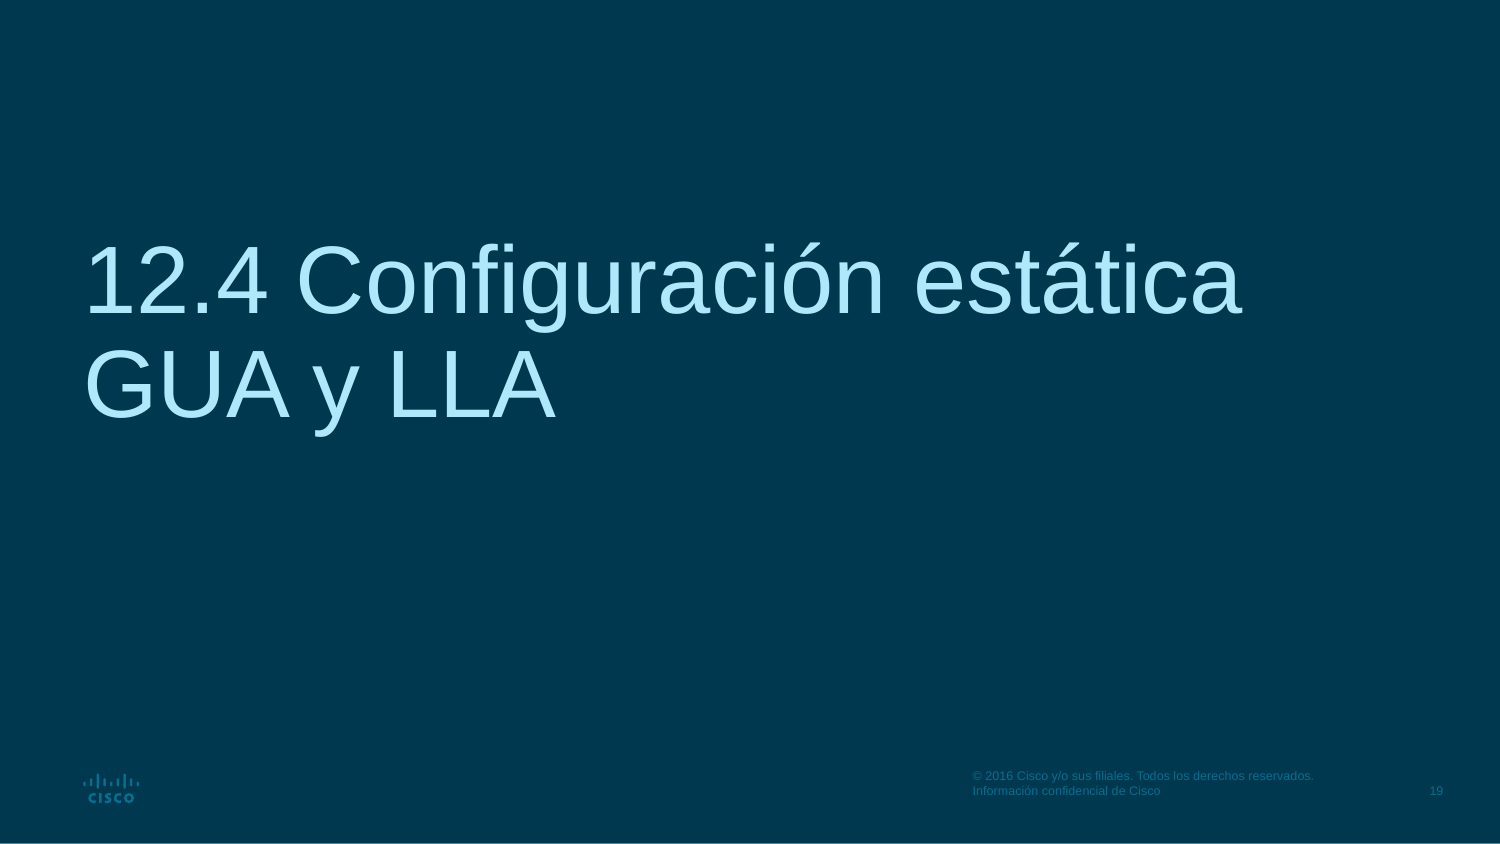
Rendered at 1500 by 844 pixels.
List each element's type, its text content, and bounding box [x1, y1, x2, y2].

title 12.4 Configuración estática GUA y LLA [68, 286, 1427, 446]
